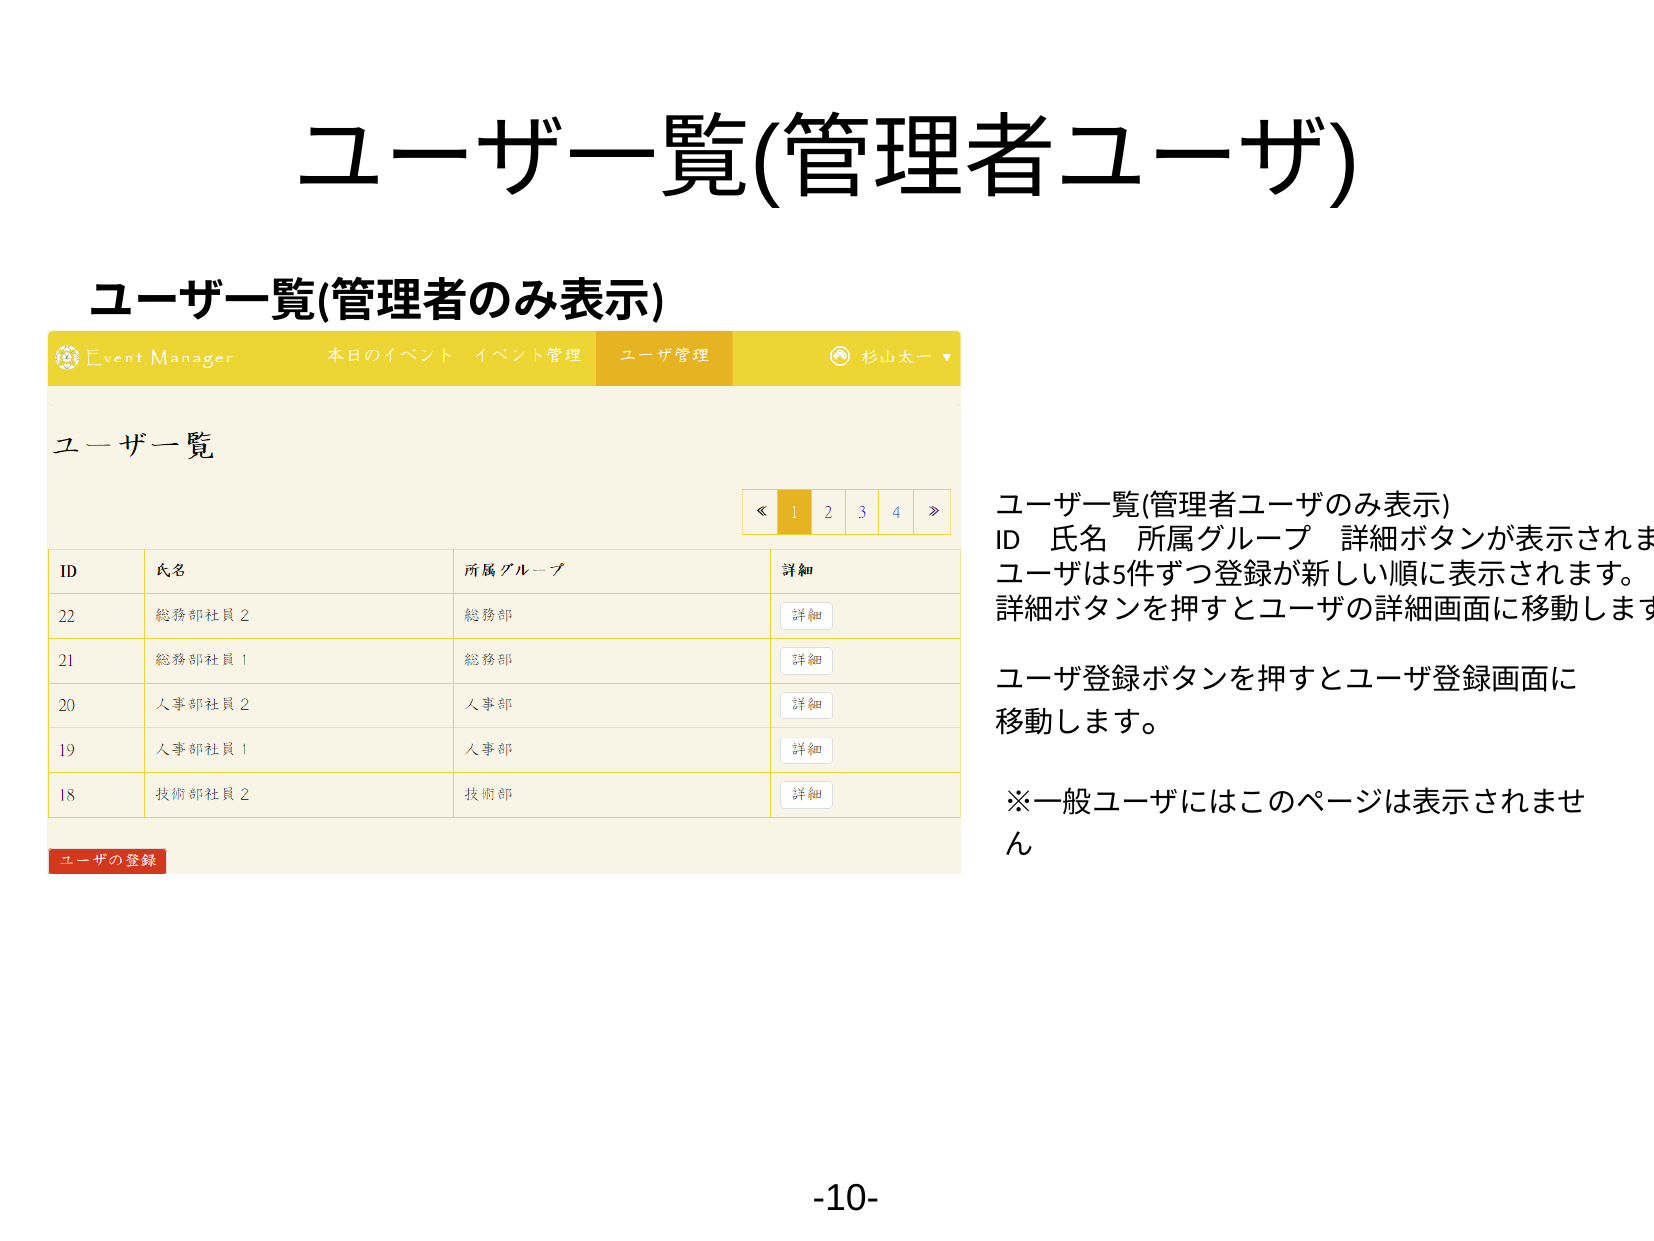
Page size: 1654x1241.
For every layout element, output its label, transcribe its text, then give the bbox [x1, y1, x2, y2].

text_box ユーザ一覧(管理者のみ表示) [73, 256, 792, 330]
title ユーザ一覧(管理者ユーザ) [82, 49, 1571, 257]
text_box ※一般ユーザにはこのページは表示されません [989, 770, 1607, 815]
text_box -10- [0, 1169, 1654, 1227]
picture [47, 330, 961, 875]
text_box ユーザ一覧(管理者ユーザのみ表示) ID 氏名 所属グループ 詳細ボタンが表示されます。 ユーザは5件ずつ登録が新しい順に表示されます。 詳細ボタンを押すとユーザの詳細画面に移動します。 ユーザ登録ボタンを押すとユーザ登録画面に 移動します。 [980, 478, 1654, 838]
